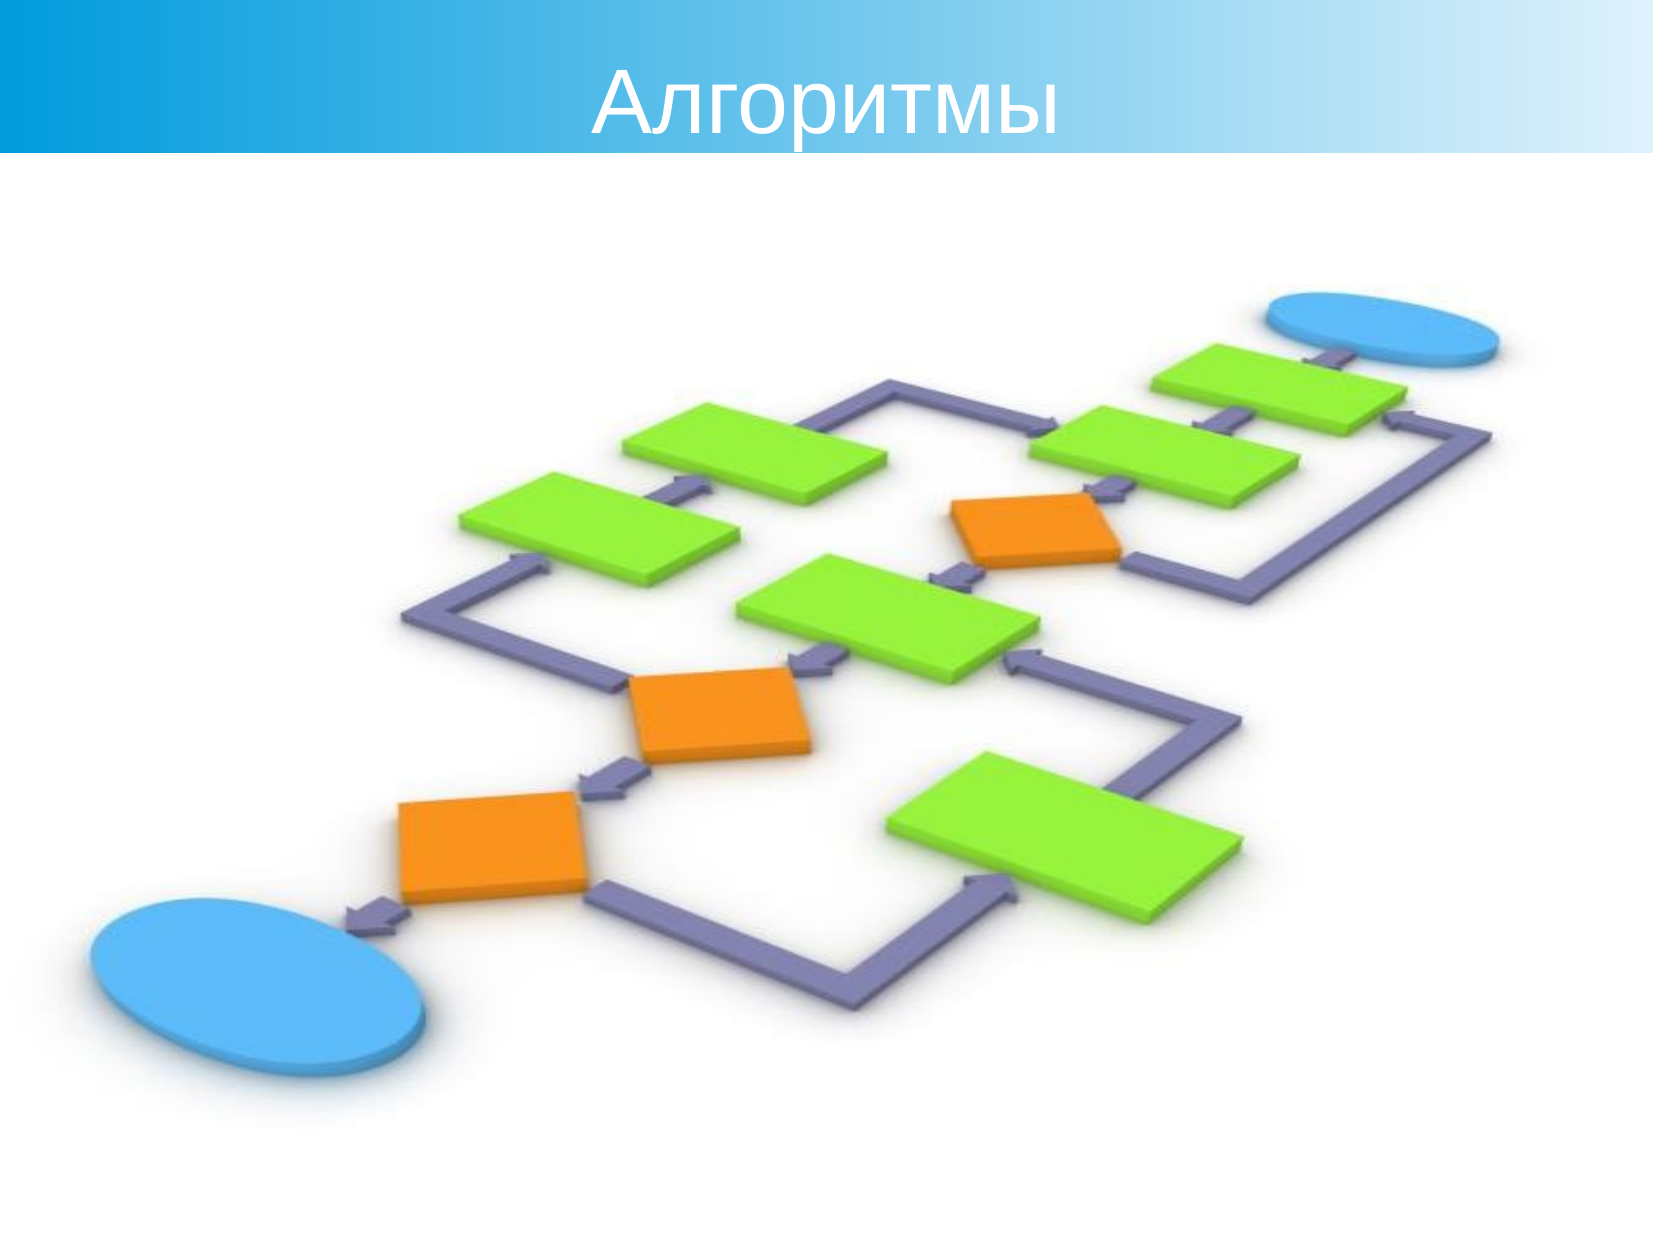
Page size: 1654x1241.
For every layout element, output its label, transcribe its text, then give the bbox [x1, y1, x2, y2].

title Алгоритмы [82, 49, 1571, 153]
picture [0, 153, 1654, 1241]
